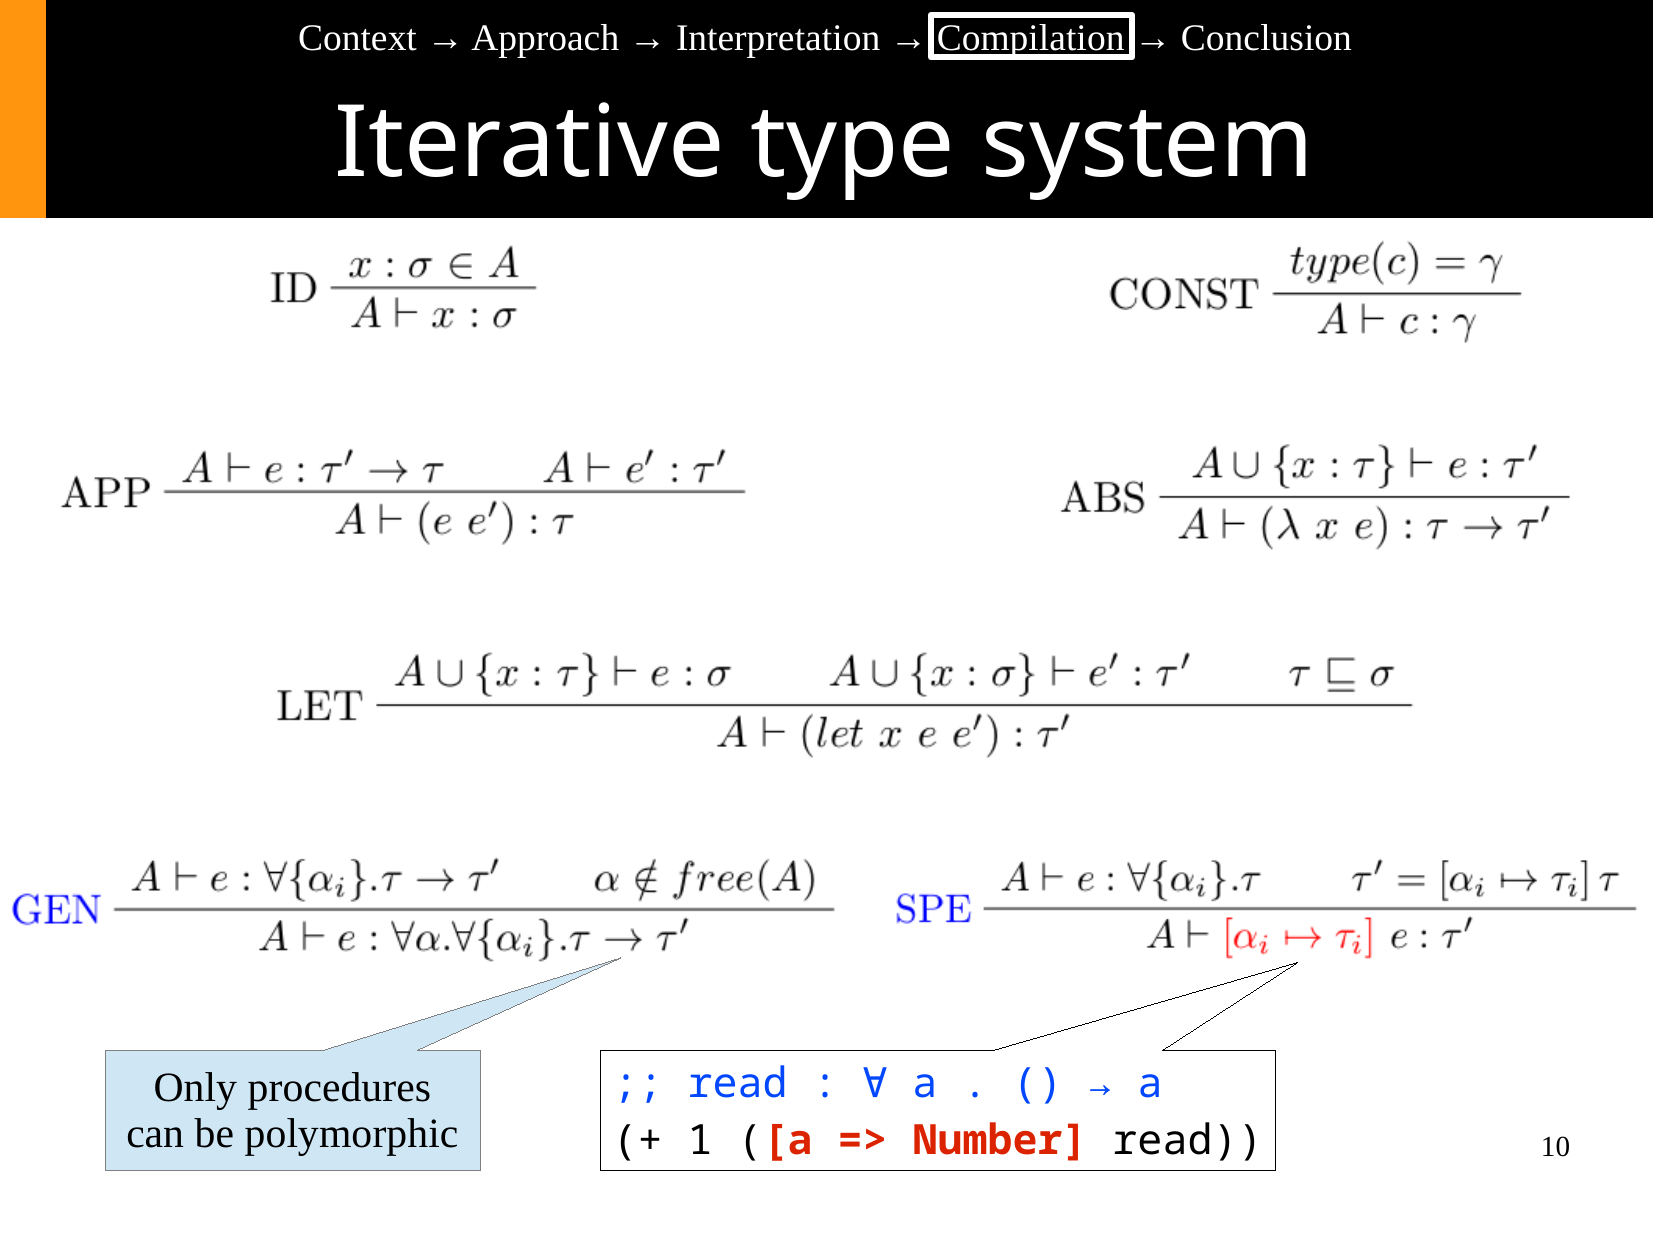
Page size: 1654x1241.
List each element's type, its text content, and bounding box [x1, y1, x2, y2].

text_box Only procedures can be polymorphic [105, 957, 621, 1171]
text_box ;; read : ∀ a . () → a (+ 1 ([a => Number] read)) [600, 962, 1298, 1171]
picture [879, 838, 1653, 976]
picture [0, 839, 844, 974]
picture [45, 224, 1584, 786]
title Iterative type system [80, 57, 1569, 218]
